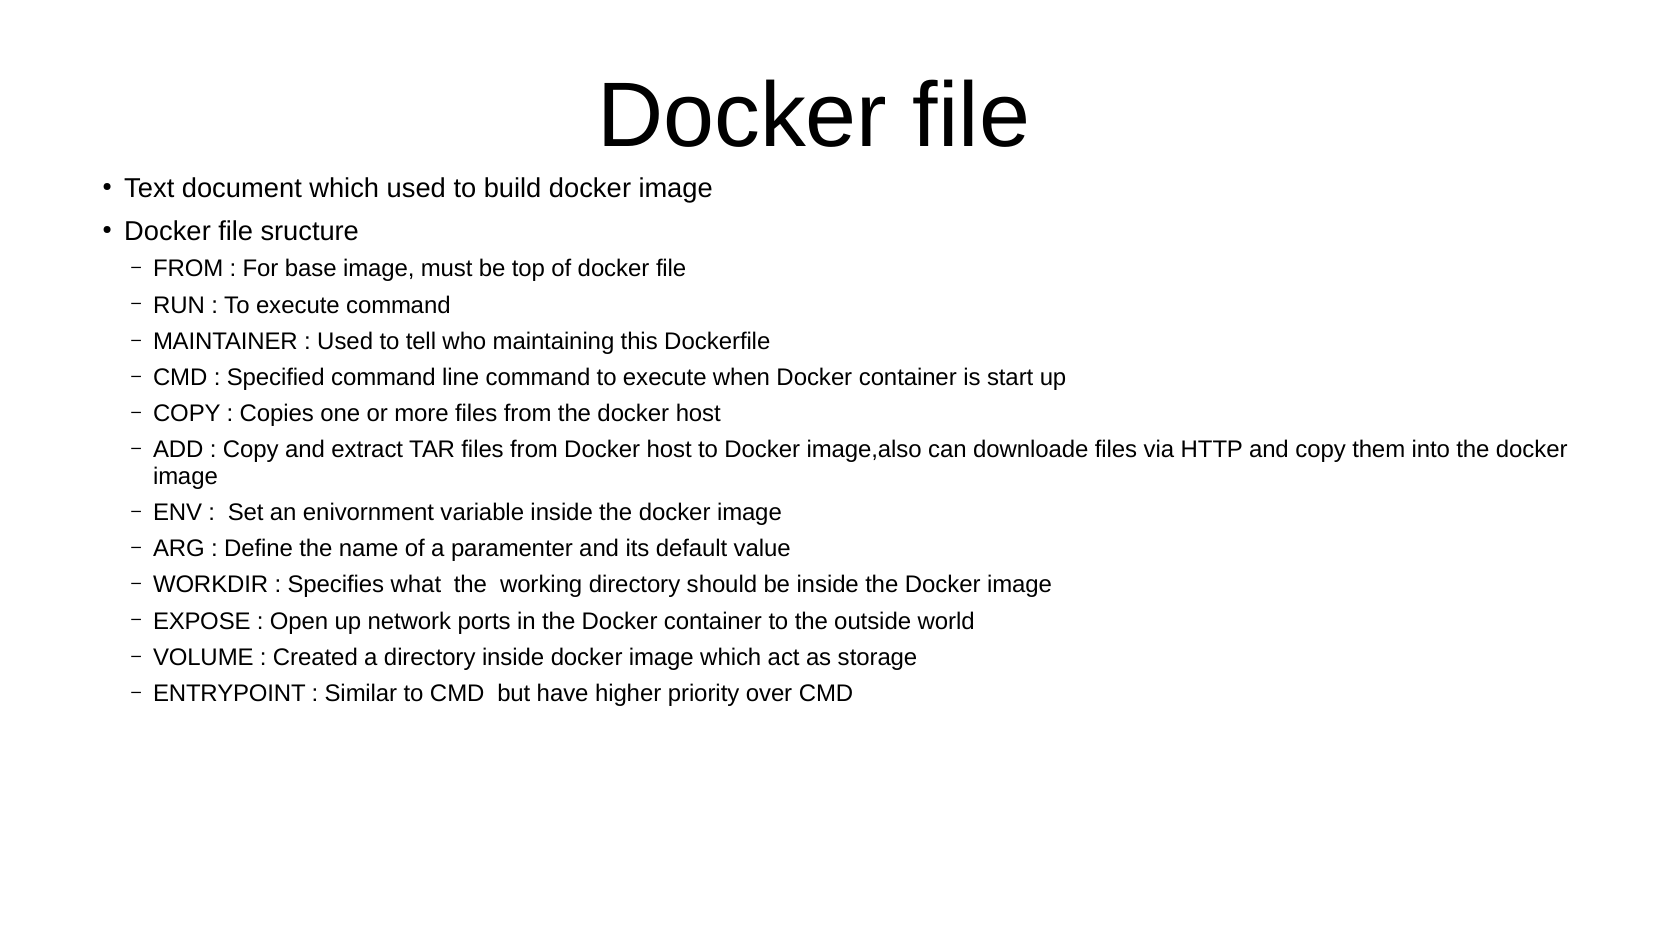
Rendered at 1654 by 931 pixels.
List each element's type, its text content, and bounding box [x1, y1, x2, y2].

title Docker file [82, 37, 1571, 193]
list Text document which used to build docker image Docker file sructure FROM : For base image, must be top of docker file RUN : To execute command MAINTAINER : Used to tell who maintaining this Dockerfile CMD : Specified command line command to execute when Docker container is start up COPY : Copies one or more files from the docker host ADD : Copy and extract TAR files from Docker host to Docker image,also can downloade files via HTTP and copy them into the docker image ENV : Set an enivornment variable inside the docker image ARG : Define the name of a paramenter and its default value WORKDIR : Specifies what the working directory should be inside the Docker image EXPOSE : Open up network ports in the Docker container to the outside world VOLUME : Created a directory inside docker image which act as storage ENTRYPOINT : Similar to CMD but have higher priority over CMD [95, 172, 1584, 713]
